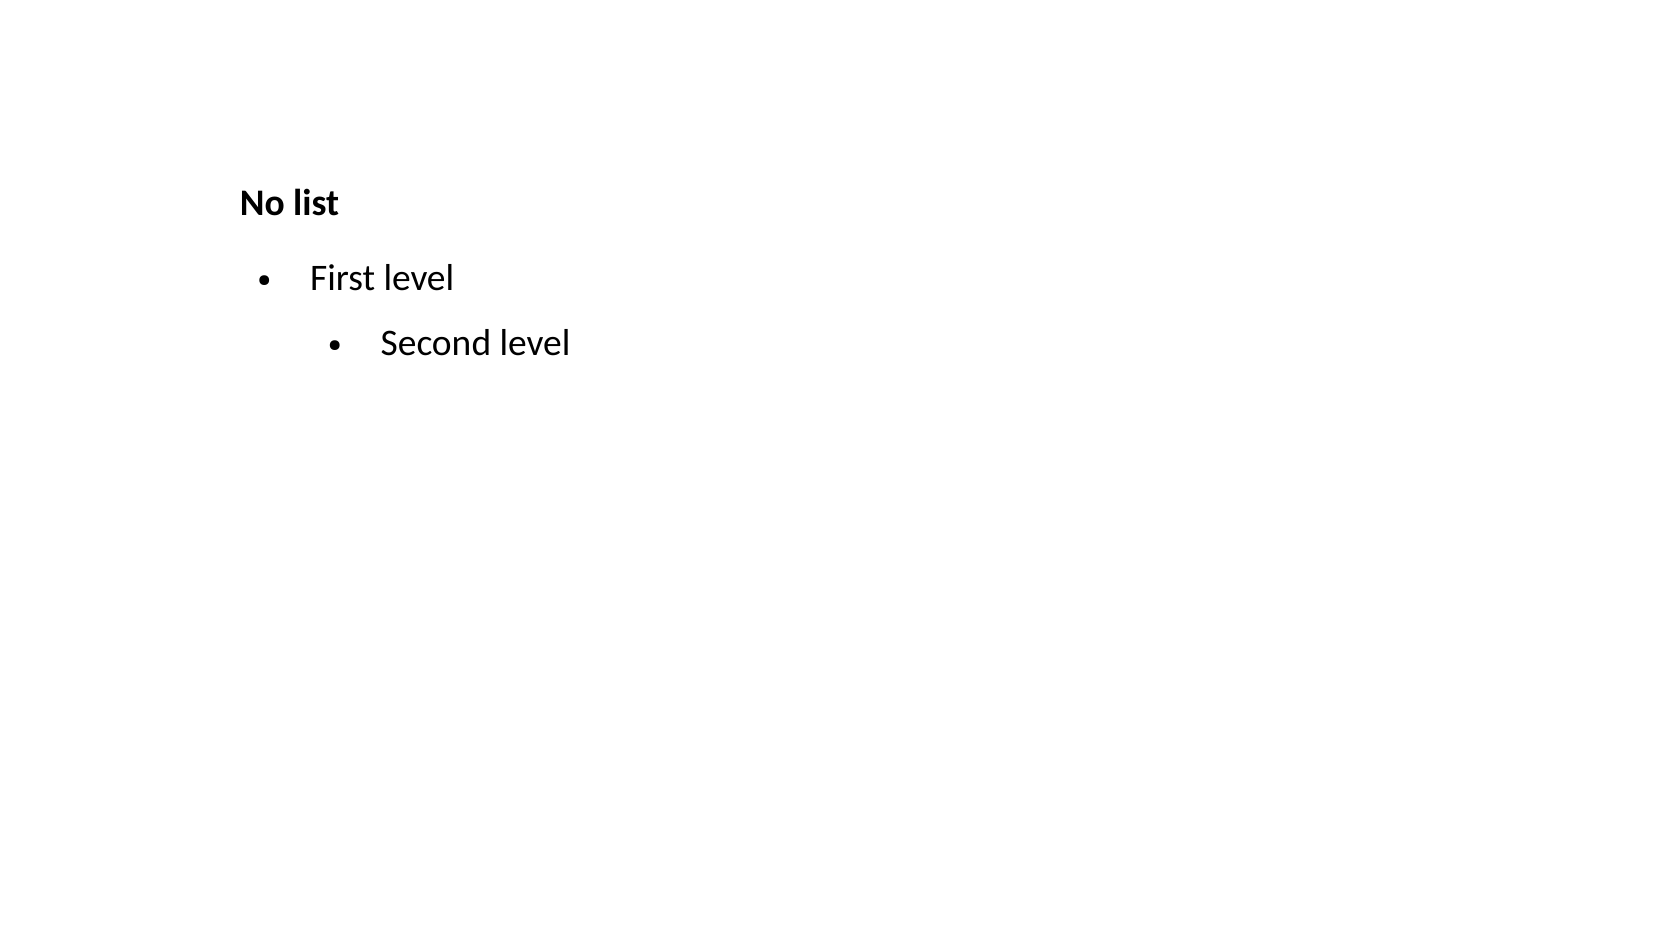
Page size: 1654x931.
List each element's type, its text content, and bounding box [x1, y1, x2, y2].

list No list First level Second level [239, 187, 909, 881]
